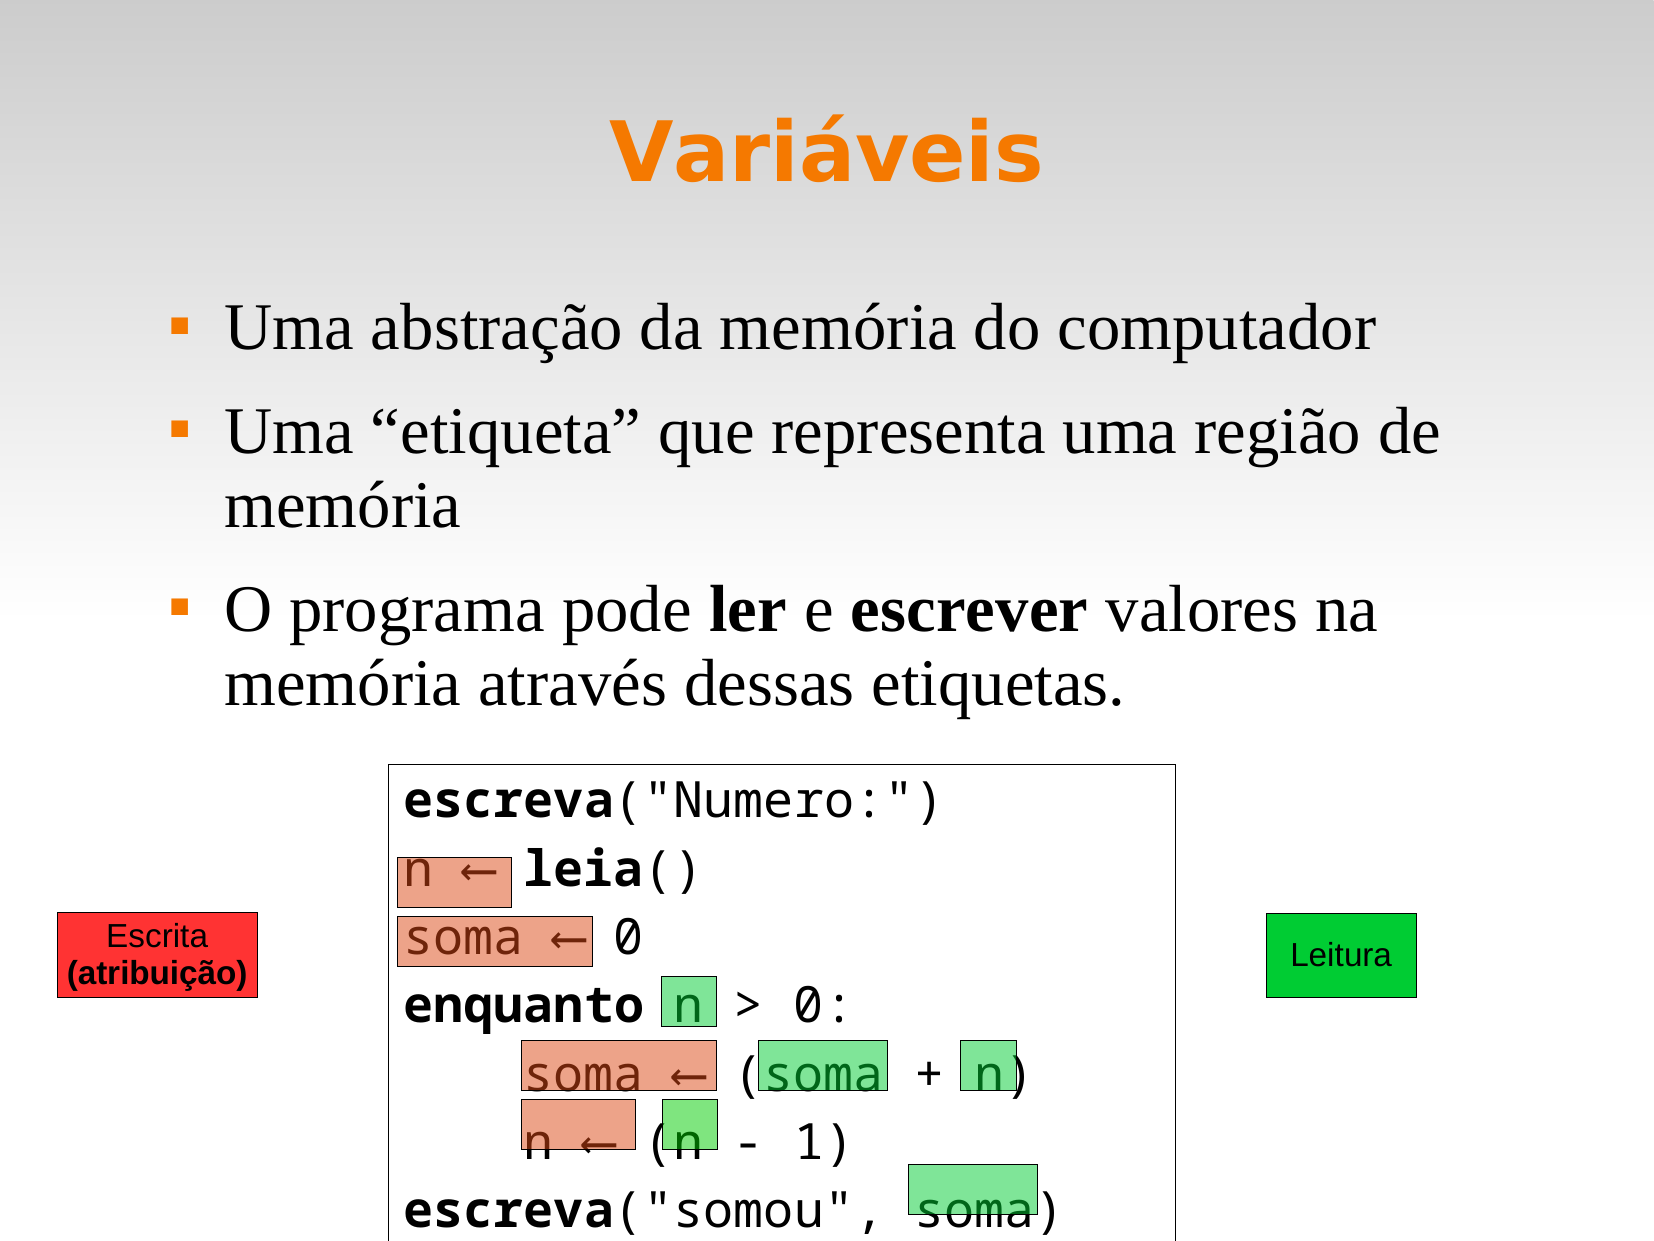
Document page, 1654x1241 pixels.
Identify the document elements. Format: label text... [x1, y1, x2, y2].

text_box Escrita (atribuição) [57, 912, 258, 998]
list Uma abstração da memória do computador Uma “etiqueta” que representa uma região de memória O programa pode ler e escrever valores na memória através dessas etiquetas. [82, 290, 1571, 1109]
text_box [397, 857, 512, 908]
text_box [662, 1099, 718, 1150]
title Variáveis [82, 49, 1571, 257]
text_box [661, 976, 717, 1027]
text_box [758, 1040, 888, 1091]
text_box escreva("Numero:") n ⟵ leia() soma ⟵ 0 enquanto n > 0: soma ⟵ (soma + n) n ⟵ (n - 1) escreva("somou", soma) [388, 1109, 1176, 1224]
text_box [397, 916, 593, 967]
text_box [908, 1164, 1038, 1215]
text_box [960, 1040, 1017, 1091]
text_box Leitura [1266, 913, 1417, 998]
text_box [521, 1099, 636, 1150]
text_box [521, 1040, 717, 1091]
